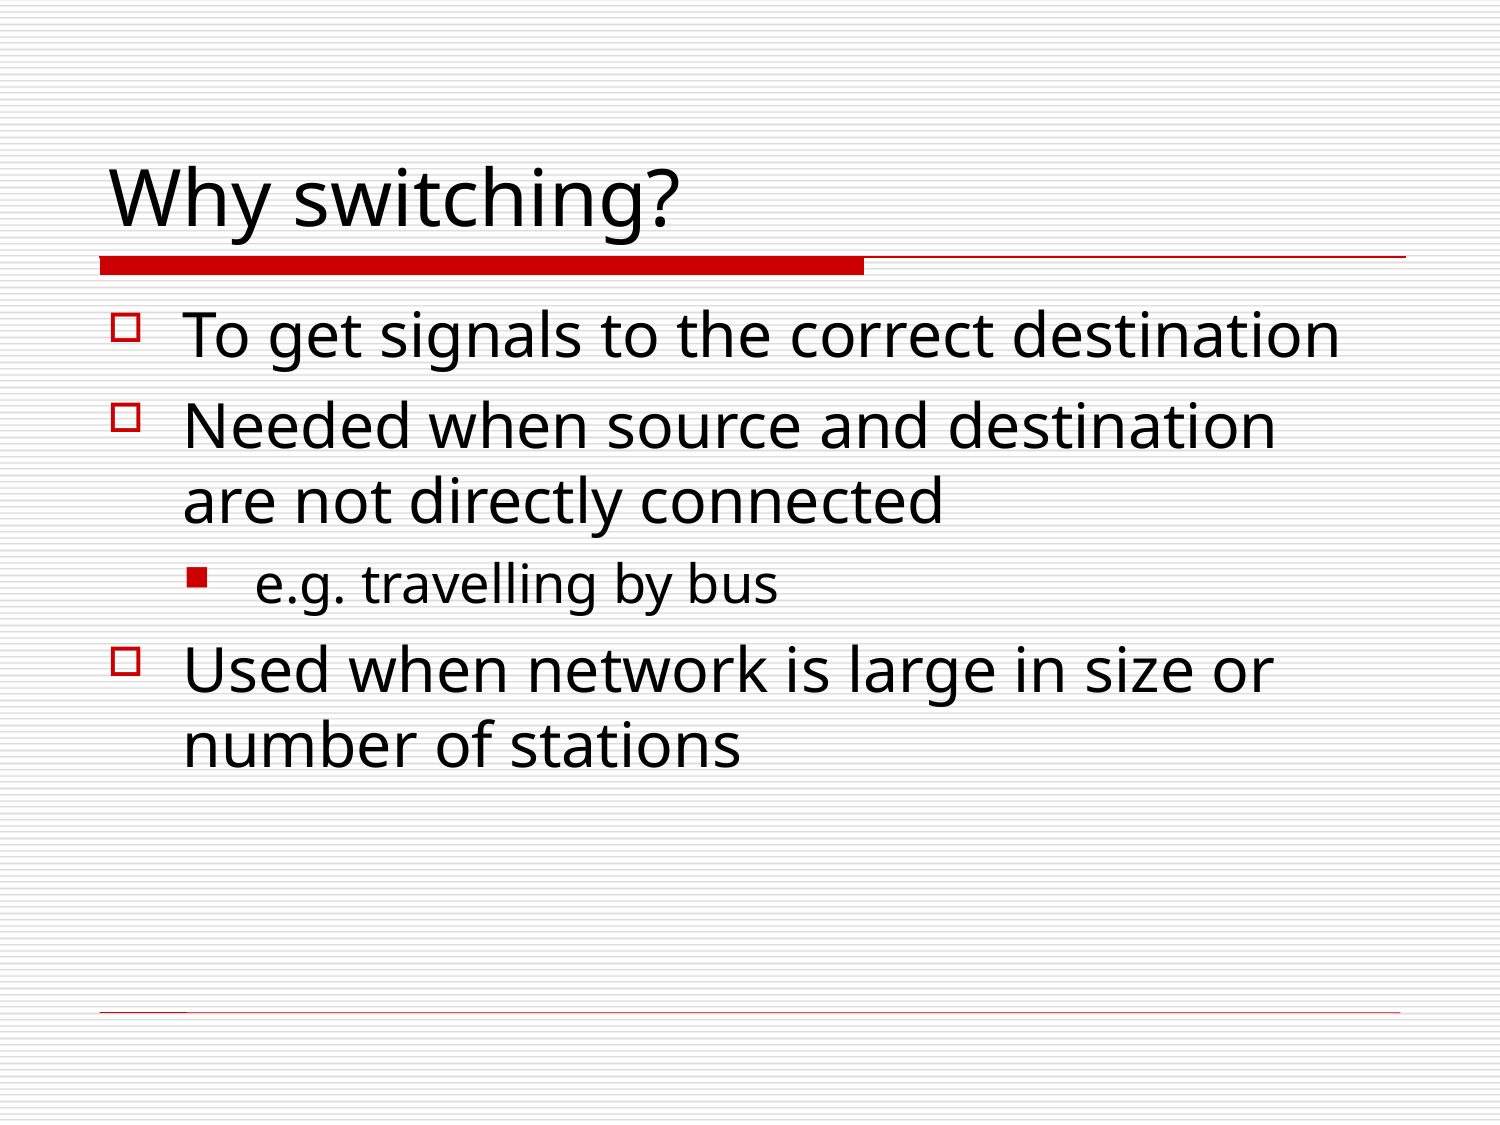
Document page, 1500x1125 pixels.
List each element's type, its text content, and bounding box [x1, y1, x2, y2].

picture [0, 0, 1500, 1125]
list To get signals to the correct destination Needed when source and destination are not directly connected e.g. travelling by bus Used when network is large in size or number of stations [92, 287, 1406, 988]
title Why switching? [94, 50, 1407, 250]
